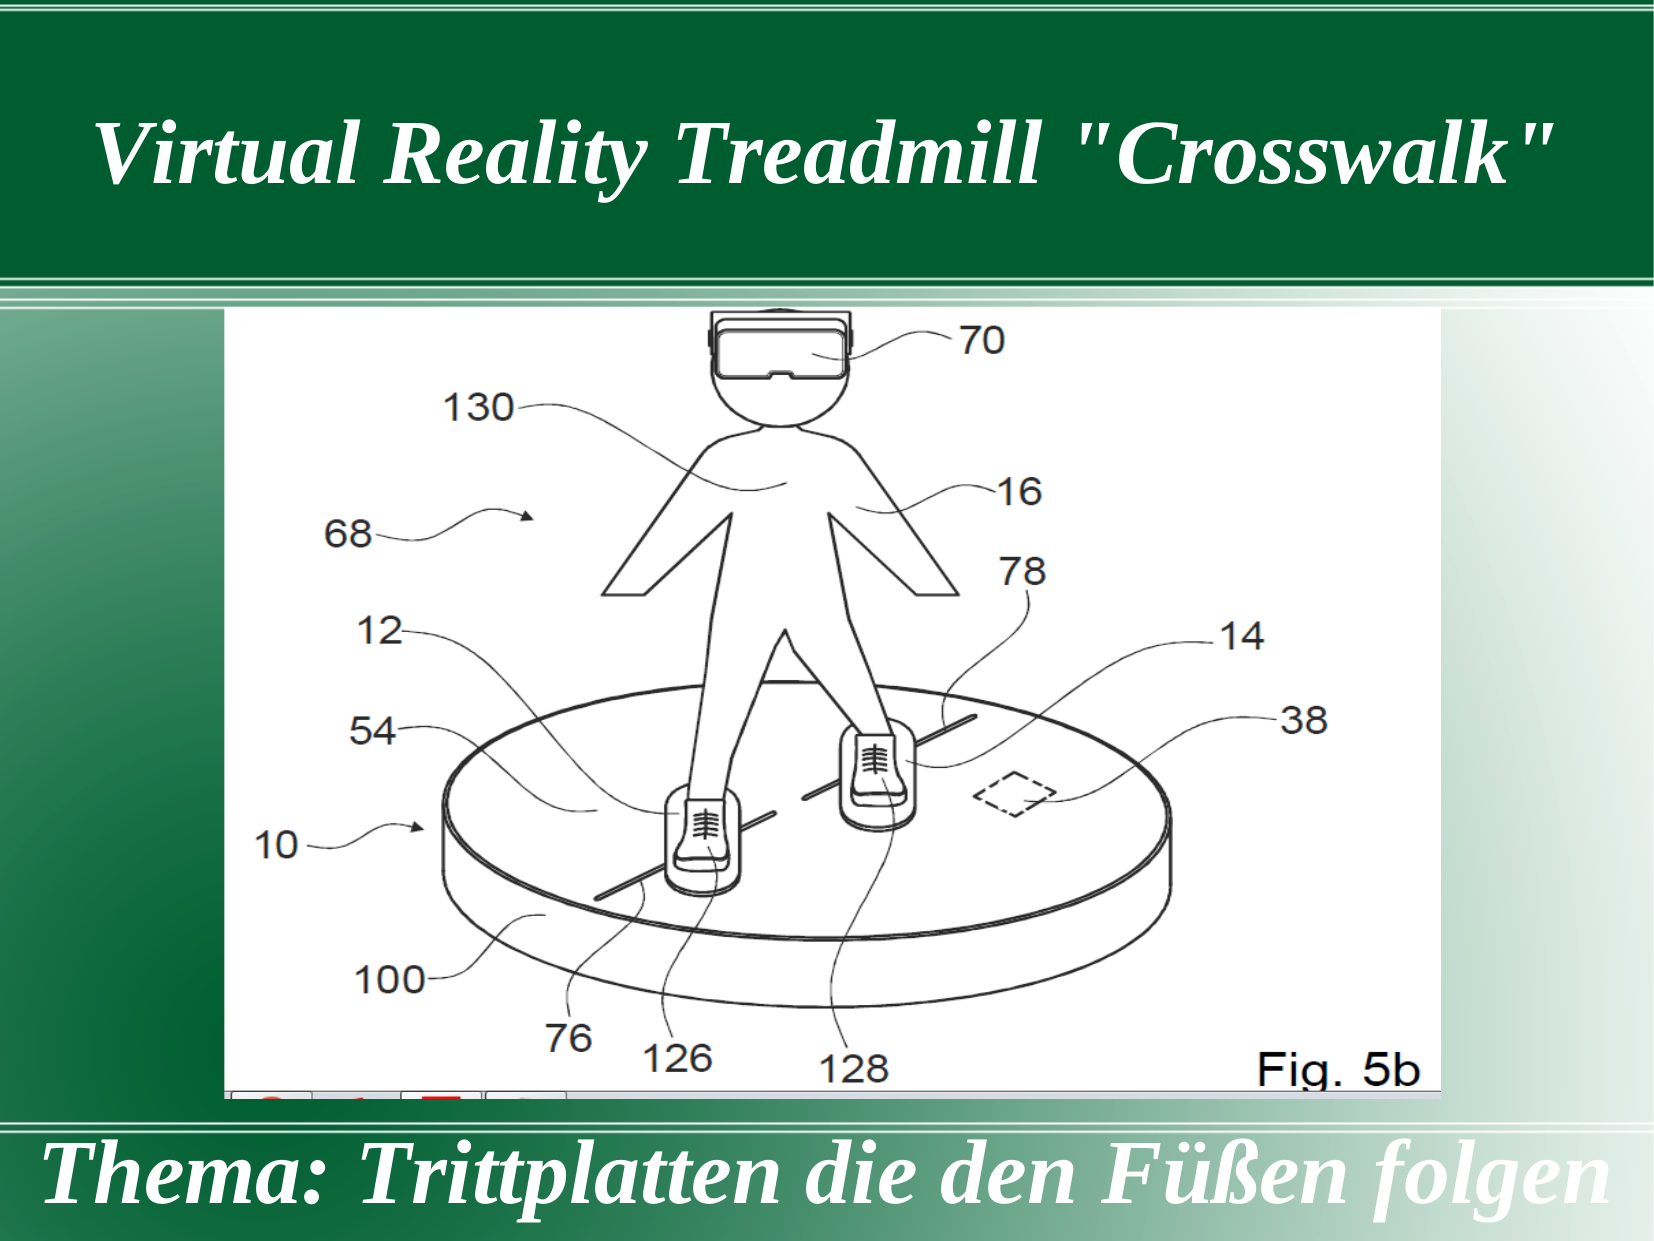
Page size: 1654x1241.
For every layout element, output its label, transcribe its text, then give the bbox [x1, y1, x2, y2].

title Virtual Reality Treadmill "Crosswalk" [82, 49, 1571, 257]
subtitle [224, 307, 1441, 1068]
title Thema: Trittplatten die den Füßen folgen [11, 1068, 1642, 1241]
picture [0, 0, 1654, 1241]
